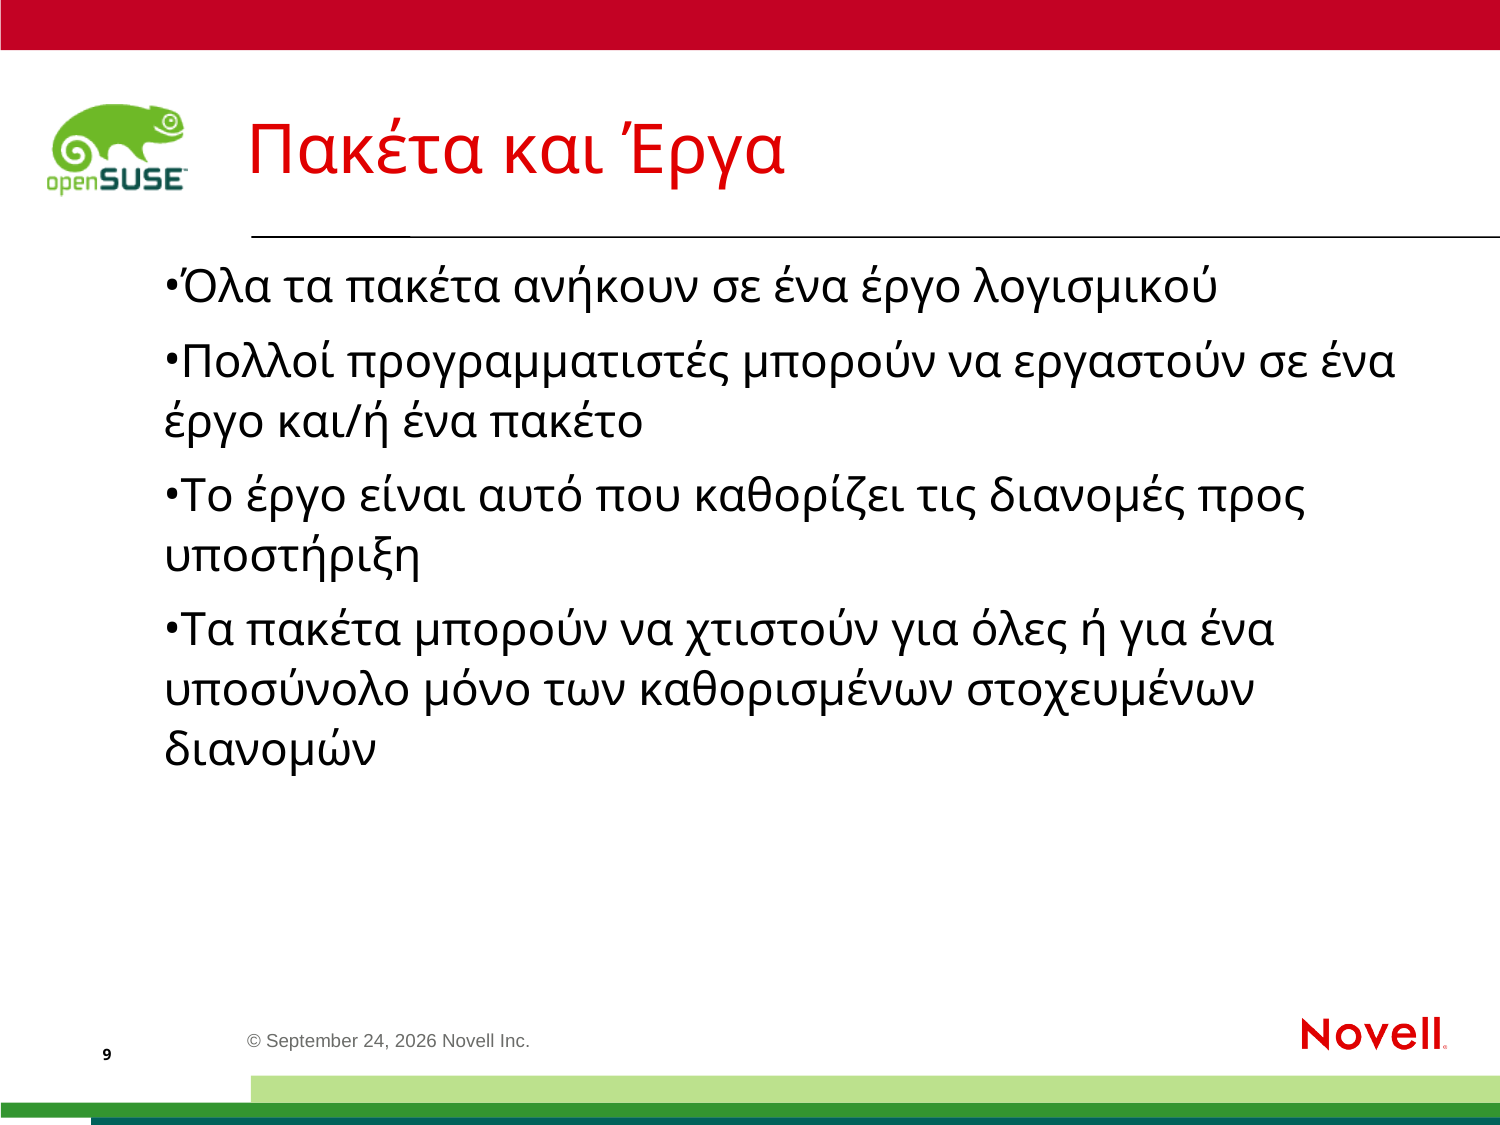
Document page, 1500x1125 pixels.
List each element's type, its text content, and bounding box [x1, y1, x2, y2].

picture [47, 104, 188, 197]
list Όλα τα πακέτα ανήκουν σε ένα έργο λογισμικού Πολλοί προγραμματιστές μπορούν να εργαστούν σε ένα έργο και/ή ένα πακέτο Το έργο είναι αυτό που καθορίζει τις διανομές προς υποστήριξη Τα πακέτα μπορούν να χτιστούν για όλες ή για ένα υποσύνολο μόνο των καθορισμένων στοχευμένων διανομών [163, 254, 1404, 986]
title Πακέτα και Έργα [246, 68, 1409, 231]
picture [1295, 1011, 1453, 1056]
